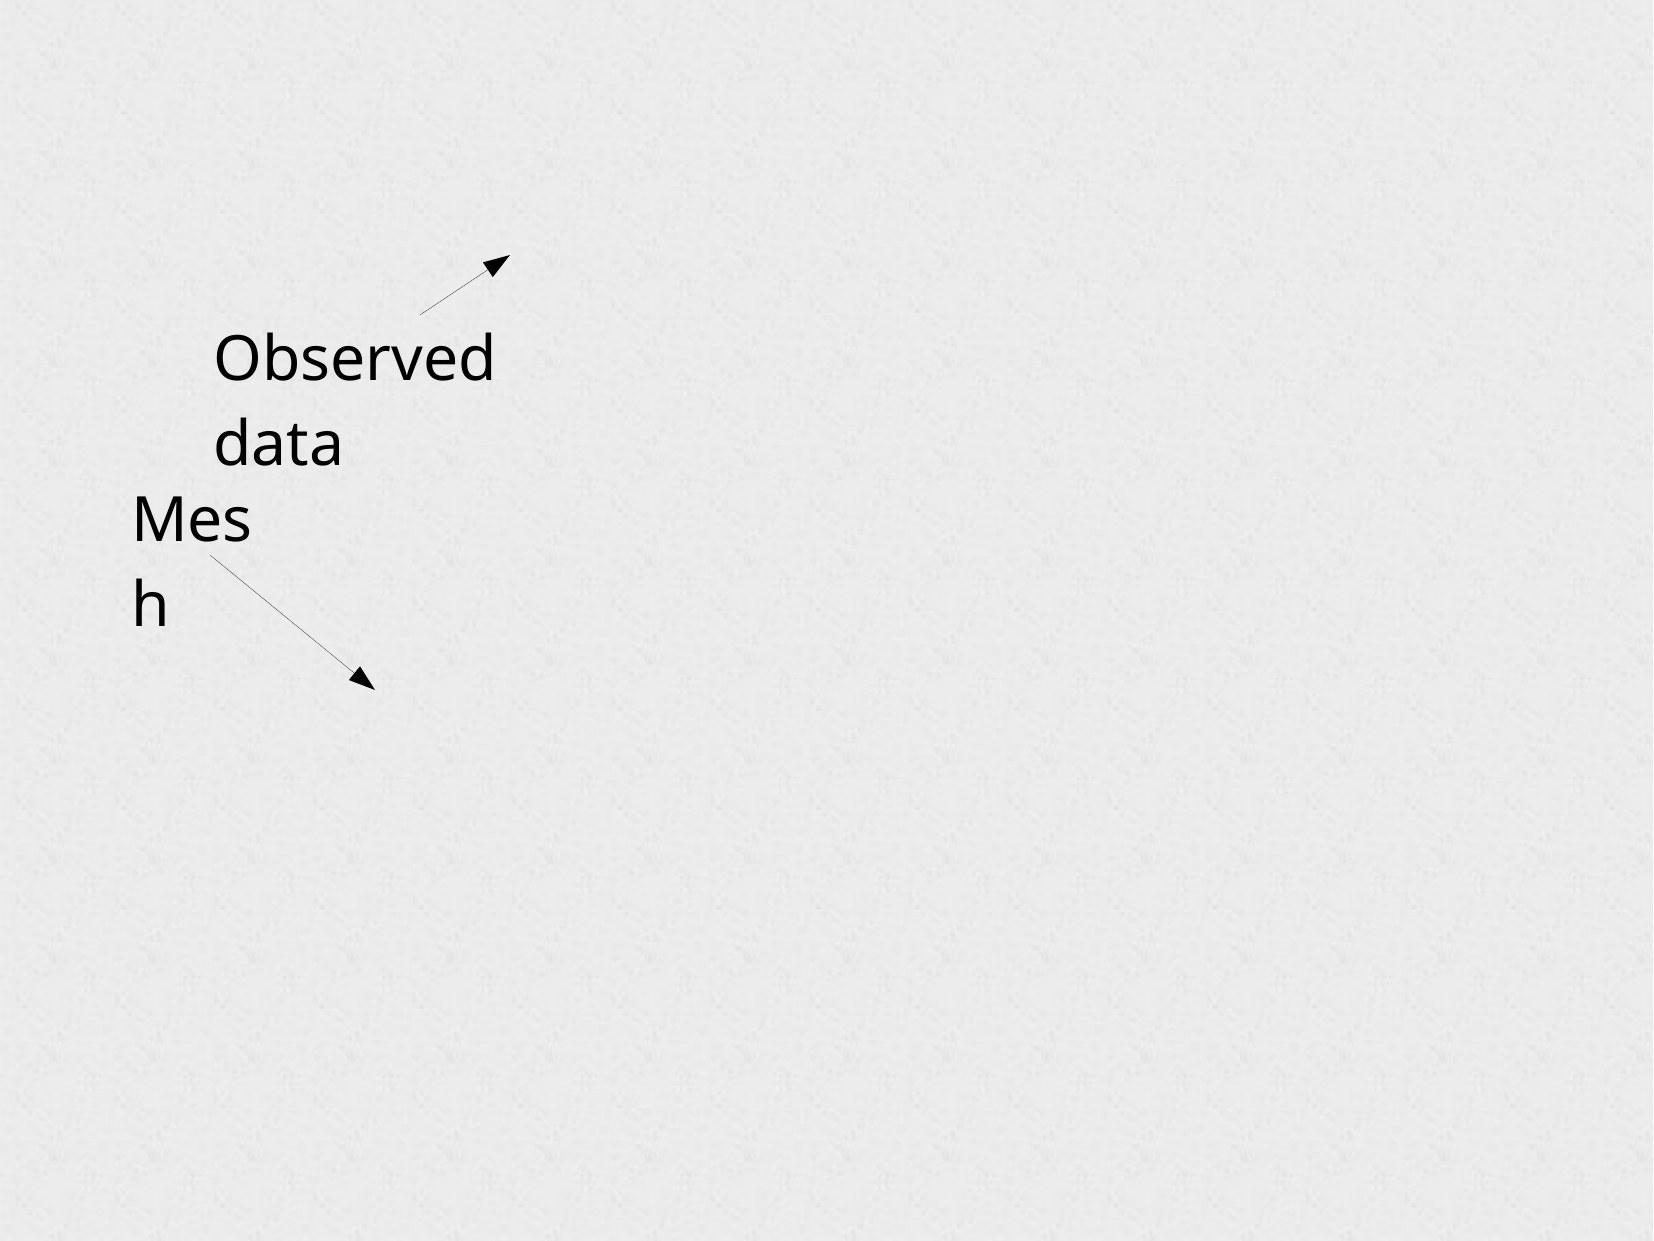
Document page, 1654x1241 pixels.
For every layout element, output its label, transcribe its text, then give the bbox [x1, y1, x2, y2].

picture [0, 0, 1654, 1241]
text_box Observed data [198, 306, 634, 394]
text_box Mesh [116, 467, 286, 556]
